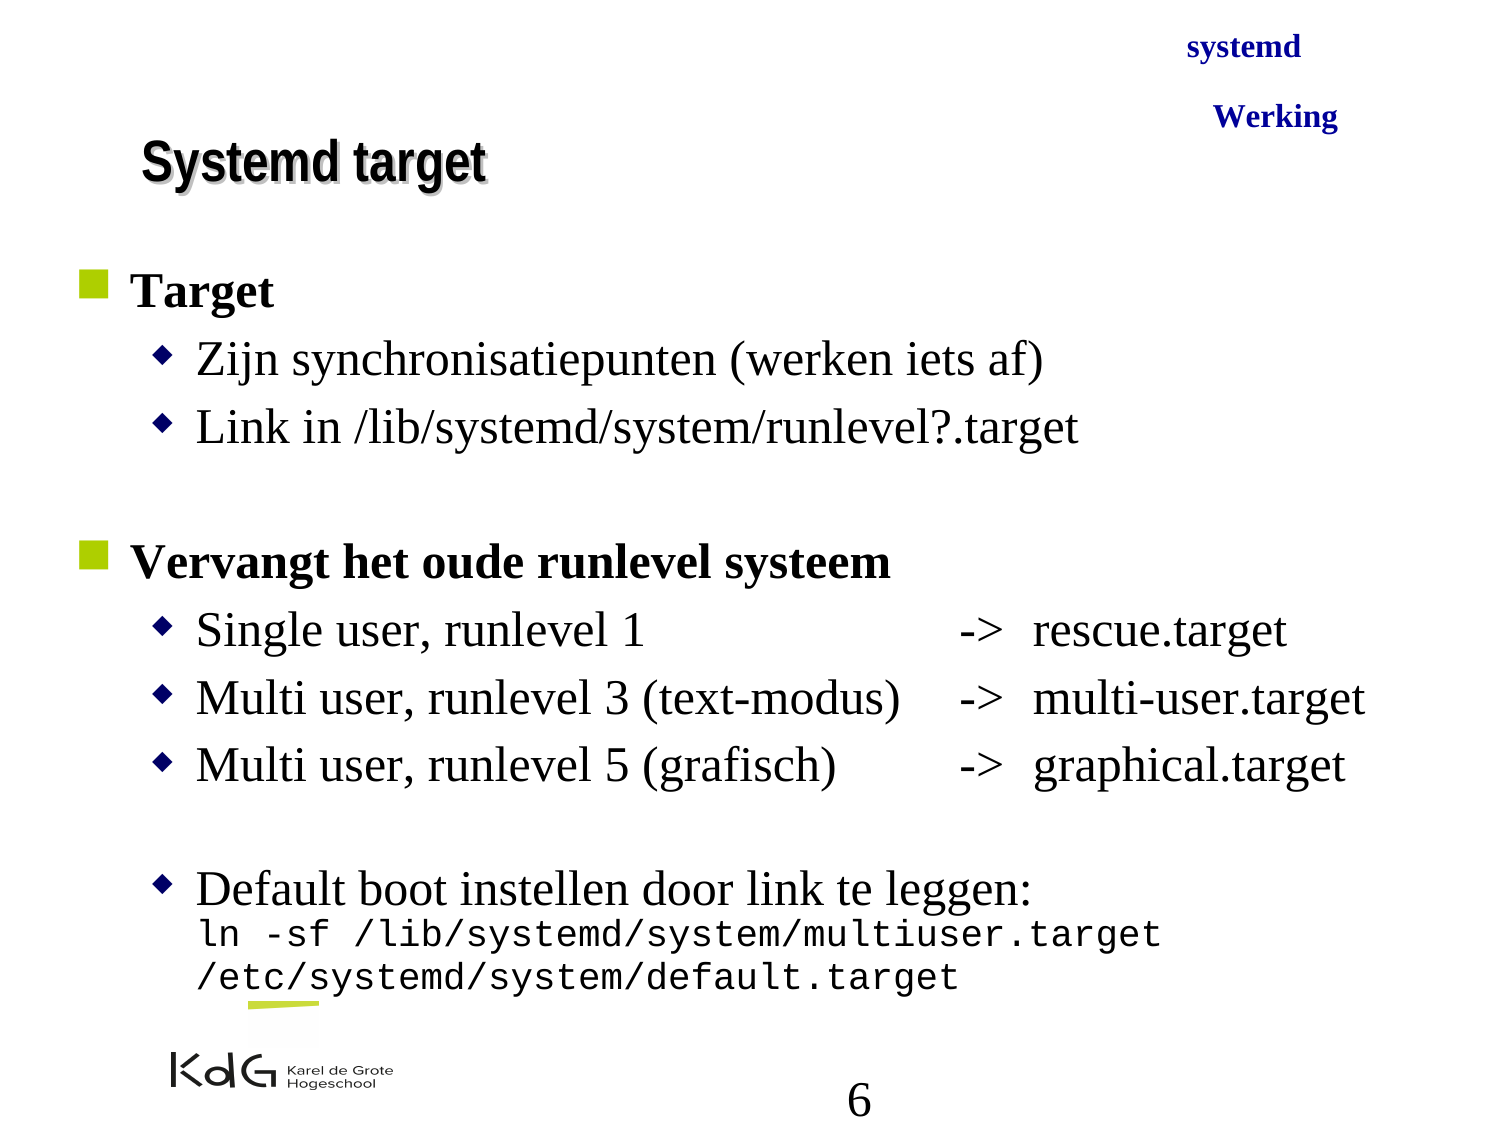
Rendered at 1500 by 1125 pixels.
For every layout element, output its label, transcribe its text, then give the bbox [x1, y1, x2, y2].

list Target Zijn synchronisatiepunten (werken iets af) Link in /lib/systemd/system/runlevel?.target Vervangt het oude runlevel systeem Single user, runlevel 1 -> rescue.target Multi user, runlevel 3 (text-modus) -> multi-user.target Multi user, runlevel 5 (grafisch) -> graphical.target Default boot instellen door link te leggen: ln -sf /lib/systemd/system/multiuser.target /etc/systemd/system/default.target [75, 263, 1425, 1069]
picture [171, 1069, 393, 1090]
text_box Werking [1113, 89, 1411, 144]
title Systemd target [141, 70, 1447, 251]
